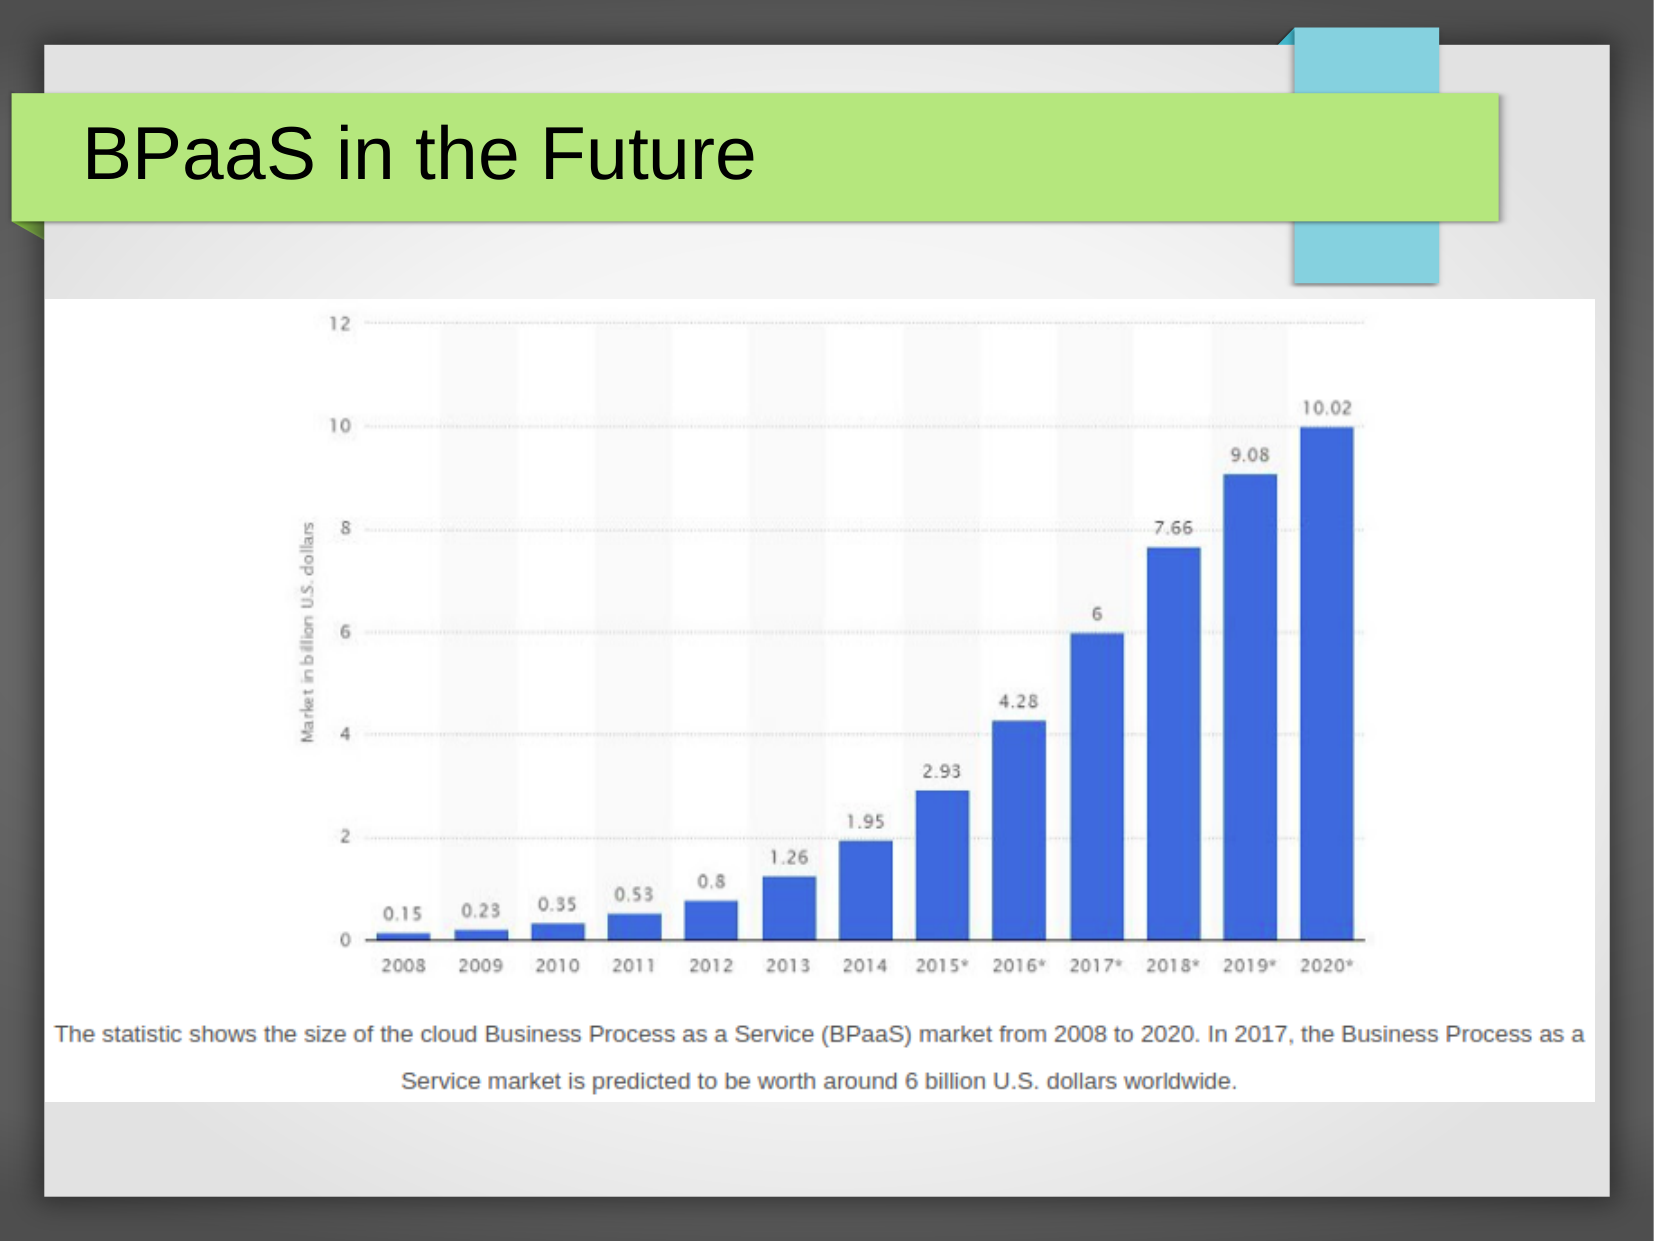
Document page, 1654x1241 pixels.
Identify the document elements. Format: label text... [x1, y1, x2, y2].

picture [0, 0, 1654, 1241]
title BPaaS in the Future [82, 94, 1264, 213]
